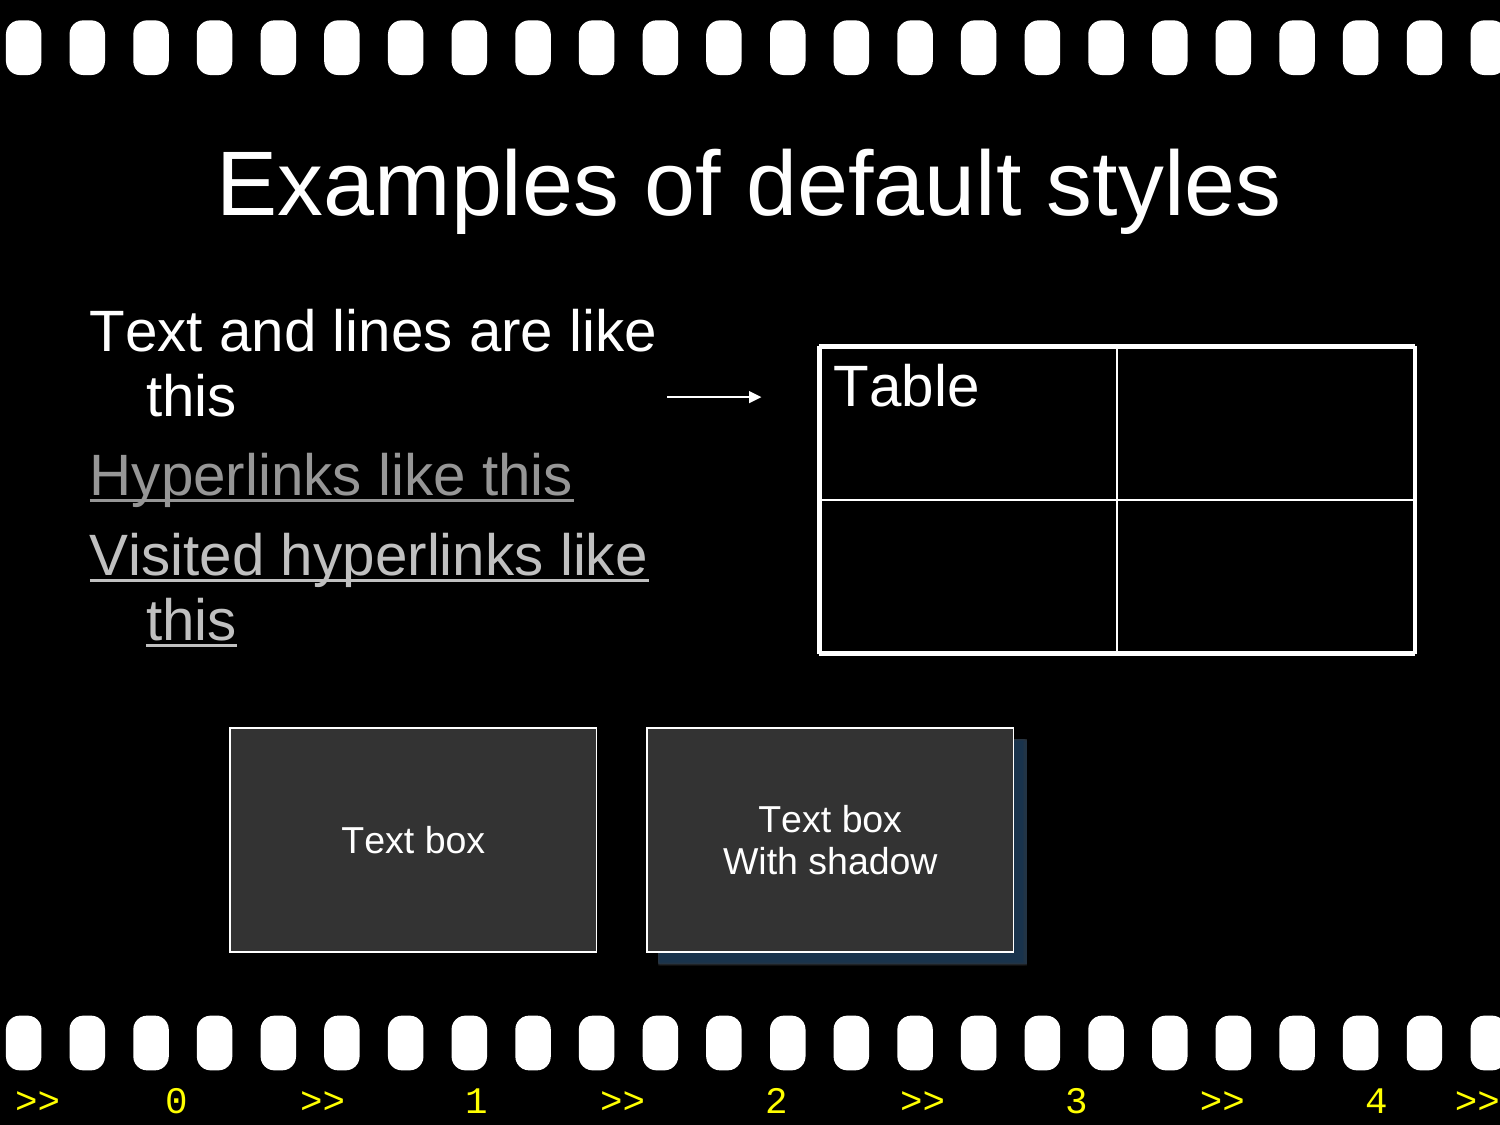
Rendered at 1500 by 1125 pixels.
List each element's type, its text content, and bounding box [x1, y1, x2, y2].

text_box Table [822, 349, 1116, 499]
list Text and lines are like this Hyperlinks like this Visited hyperlinks like this [75, 290, 738, 1005]
text_box Text box With shadow [647, 727, 1014, 953]
title Examples of default styles [75, 90, 1426, 278]
text_box Text box [230, 727, 597, 953]
